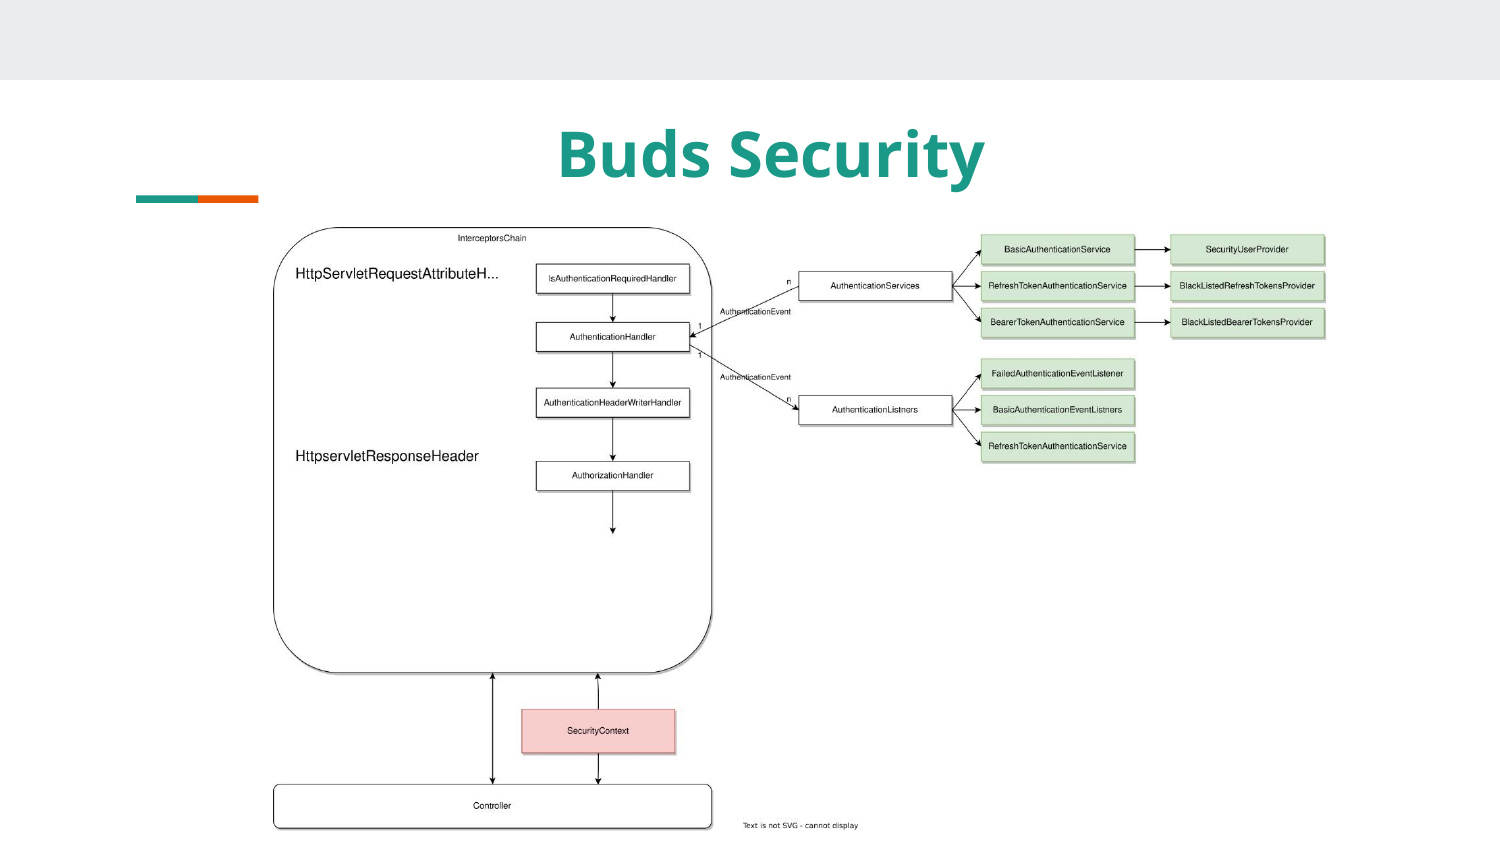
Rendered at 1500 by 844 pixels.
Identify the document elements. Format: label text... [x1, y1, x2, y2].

title Buds Security [541, 99, 1153, 202]
picture [273, 227, 1327, 831]
